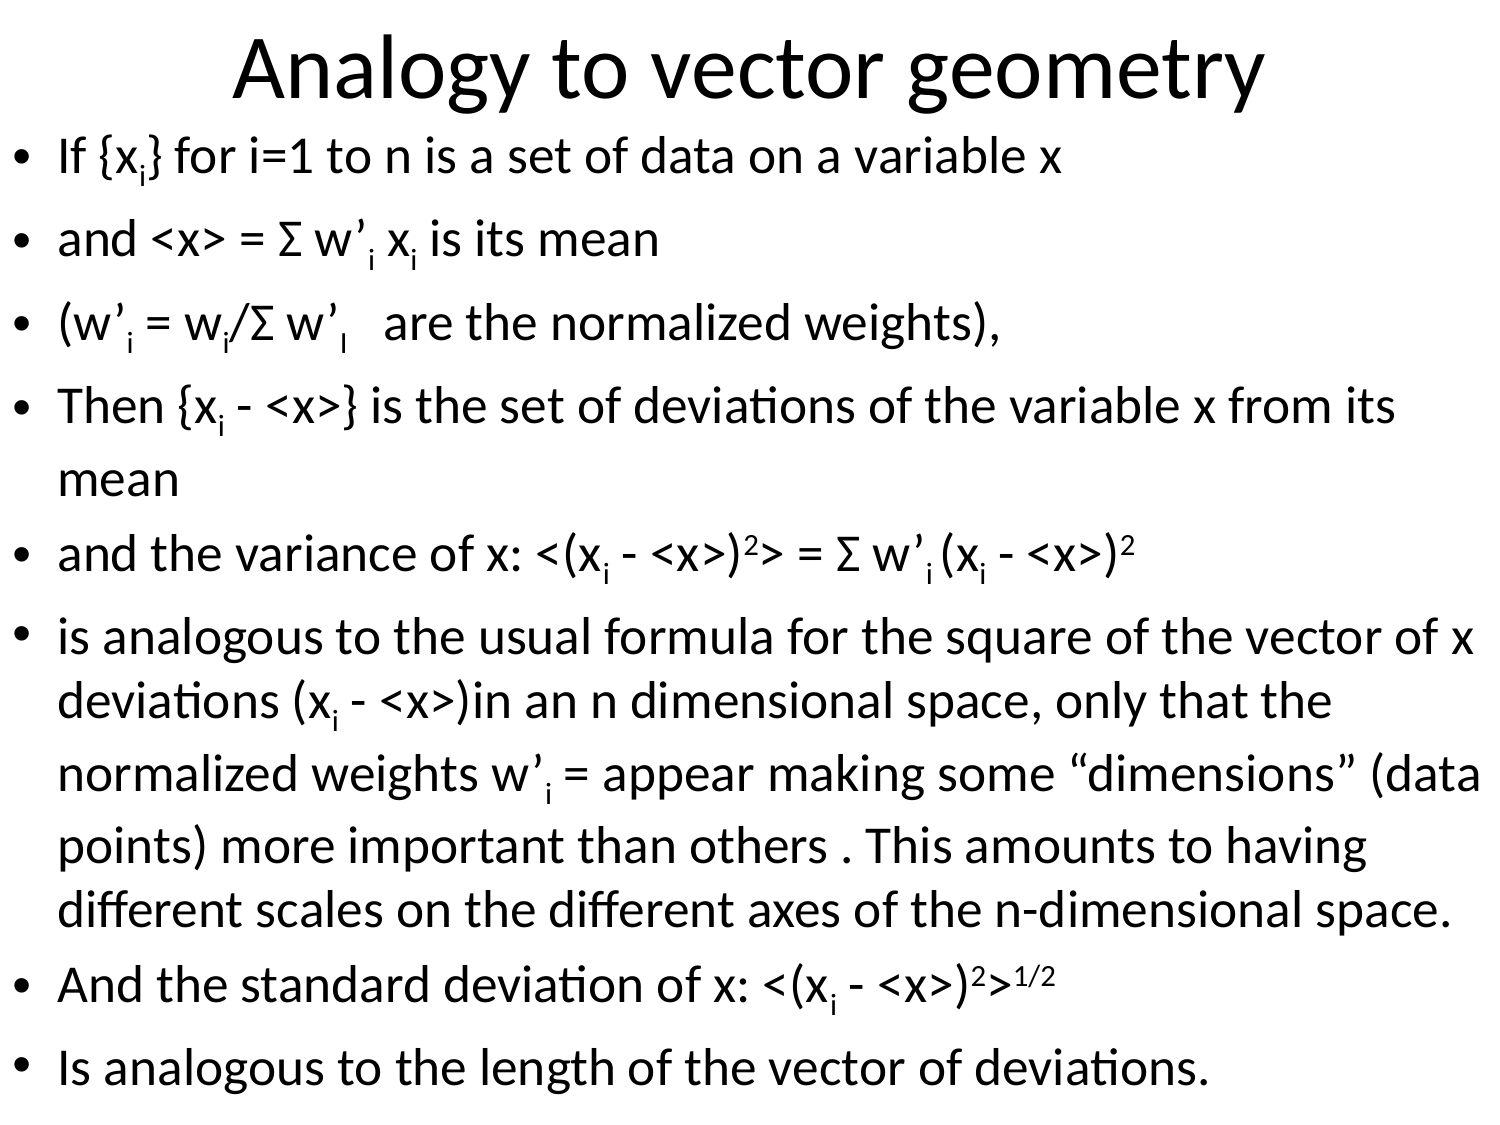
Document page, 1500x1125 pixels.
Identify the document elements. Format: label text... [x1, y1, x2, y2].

title Analogy to vector geometry [75, 0, 1425, 112]
list If {xi} for i=1 to n is a set of data on a variable x and <x> = Σ w’i xi is its mean (w’i = wi/Σ w’I are the normalized weights), Then {xi - <x>} is the set of deviations of the variable x from its mean and the variance of x: <(xi - <x>)2> = Σ w’i (xi - <x>)2 is analogous to the usual formula for the square of the vector of x deviations (xi - <x>)in an n dimensional space, only that the normalized weights w’i = appear making some “dimensions” (data points) more important than others . This amounts to having different scales on the different axes of the n-dimensional space. And the standard deviation of x: <(xi - <x>)2>1/2 Is analogous to the length of the vector of deviations. [0, 112, 1500, 1125]
